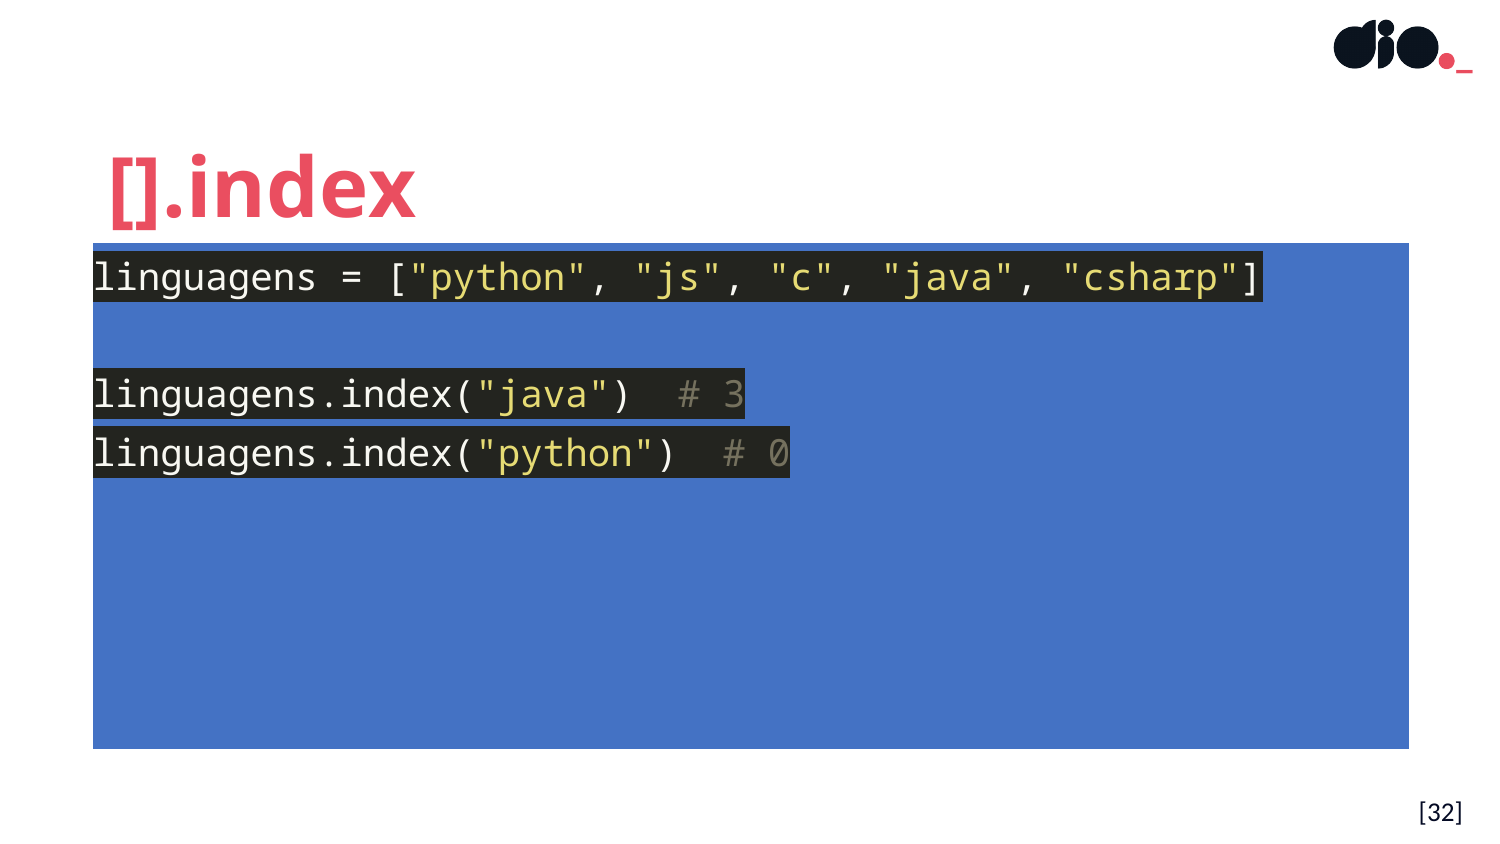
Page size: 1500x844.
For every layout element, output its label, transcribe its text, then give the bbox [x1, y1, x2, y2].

table_header linguagens = ["python", "js", "c", "java", "csharp"] linguagens.index("java") # 3 linguagens.index("python") # 0 [93, 243, 1409, 749]
text_box [].index [92, 104, 1408, 243]
text_box [] [1403, 779, 1494, 844]
